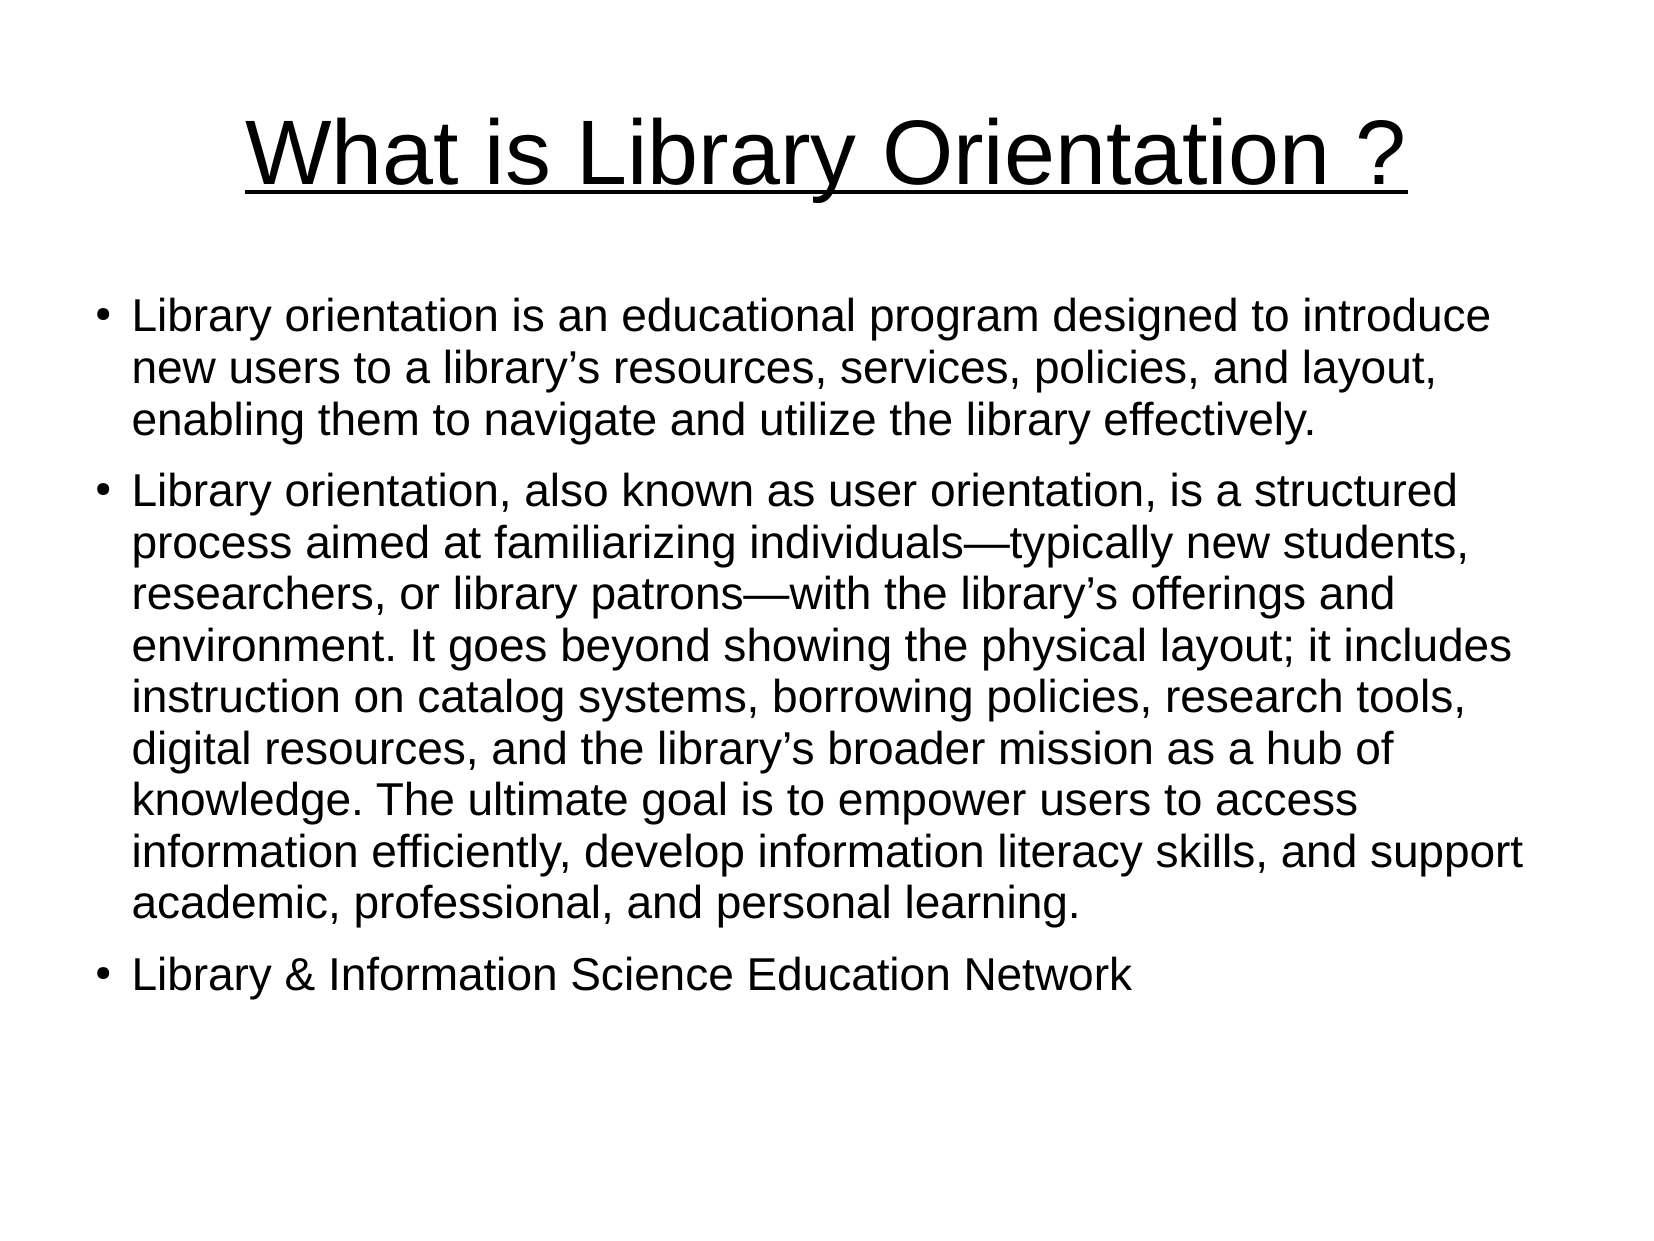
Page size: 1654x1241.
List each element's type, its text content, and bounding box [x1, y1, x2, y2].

title What is Library Orientation ? [82, 49, 1571, 257]
list Library orientation is an educational program designed to introduce new users to a library’s resources, services, policies, and layout, enabling them to navigate and utilize the library effectively. Library orientation, also known as user orientation, is a structured process aimed at familiarizing individuals—typically new students, researchers, or library patrons—with the library’s offerings and environment. It goes beyond showing the physical layout; it includes instruction on catalog systems, borrowing policies, research tools, digital resources, and the library’s broader mission as a hub of knowledge. The ultimate goal is to empower users to access information efficiently, develop information literacy skills, and support academic, professional, and personal learning. Library & Information Science Education Network [82, 290, 1571, 1010]
